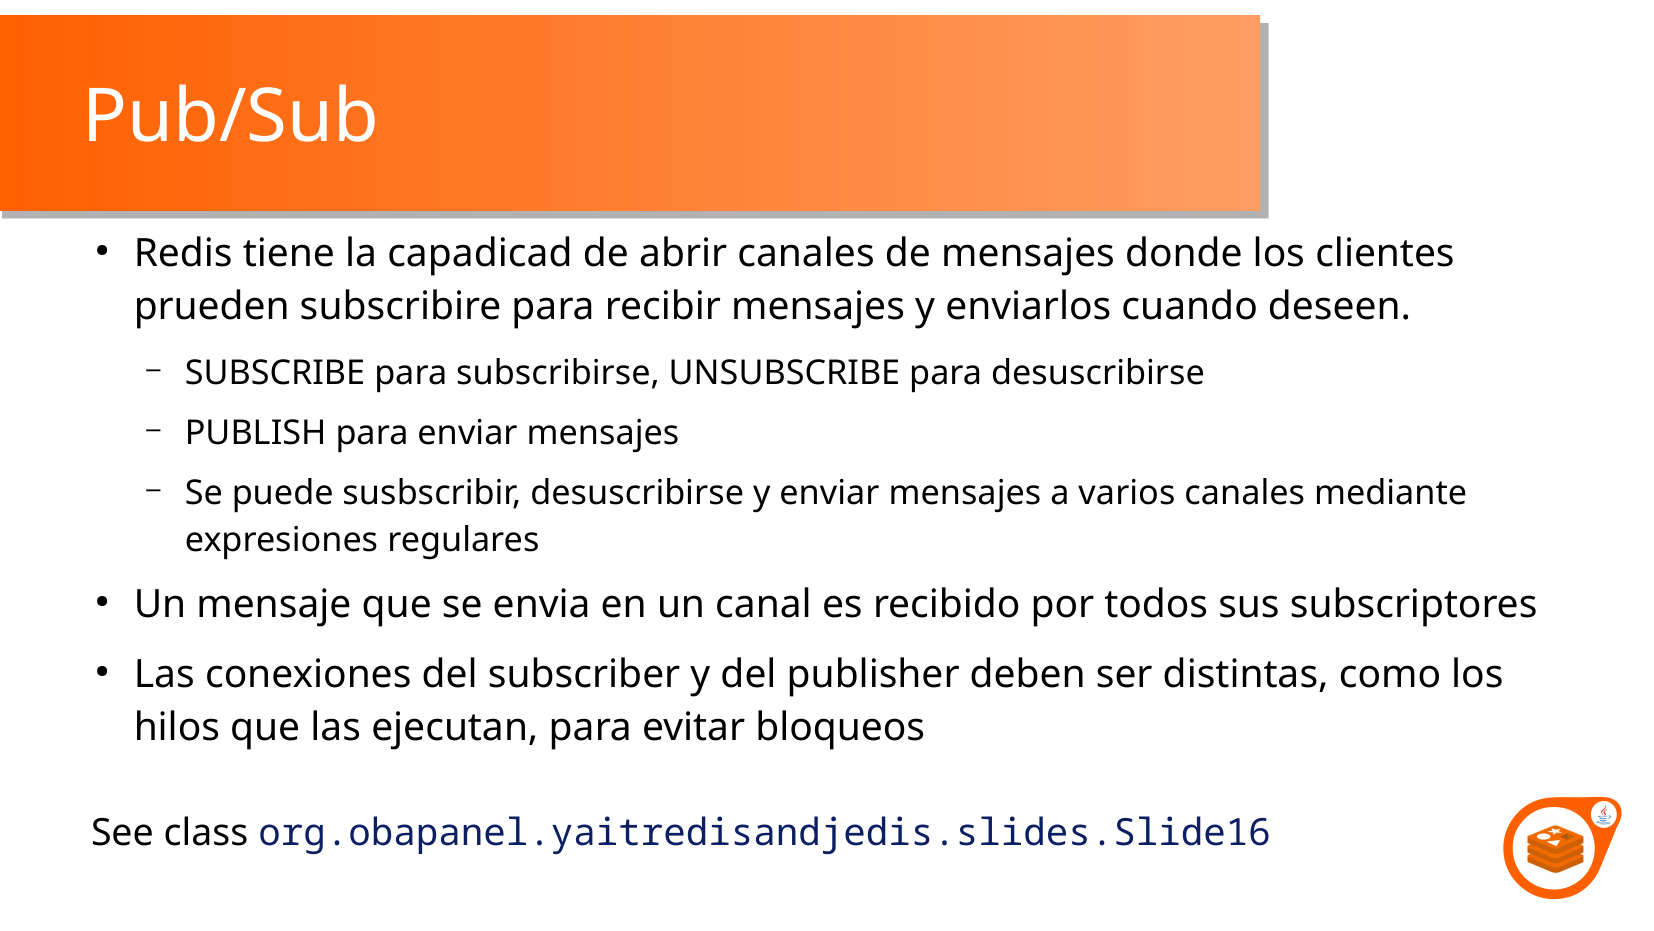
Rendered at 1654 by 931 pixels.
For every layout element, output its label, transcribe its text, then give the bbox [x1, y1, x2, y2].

text_box See class org.obapanel.yaitredisandjedis.slides.Slide16 [76, 798, 1111, 856]
picture [1500, 794, 1625, 903]
list Redis tiene la capadicad de abrir canales de mensajes donde los clientes prueden subscribire para recibir mensajes y enviarlos cuando deseen. SUBSCRIBE para subscribirse, UNSUBSCRIBE para desuscribirse PUBLISH para enviar mensajes Se puede susbscribir, desuscribirse y enviar mensajes a varios canales mediante expresiones regulares Un mensaje que se envia en un canal es recibido por todos sus subscriptores Las conexiones del subscriber y del publisher deben ser distintas, como los hilos que las ejecutan, para evitar bloqueos [82, 224, 1571, 764]
title Pub/Sub [82, 35, 1235, 189]
